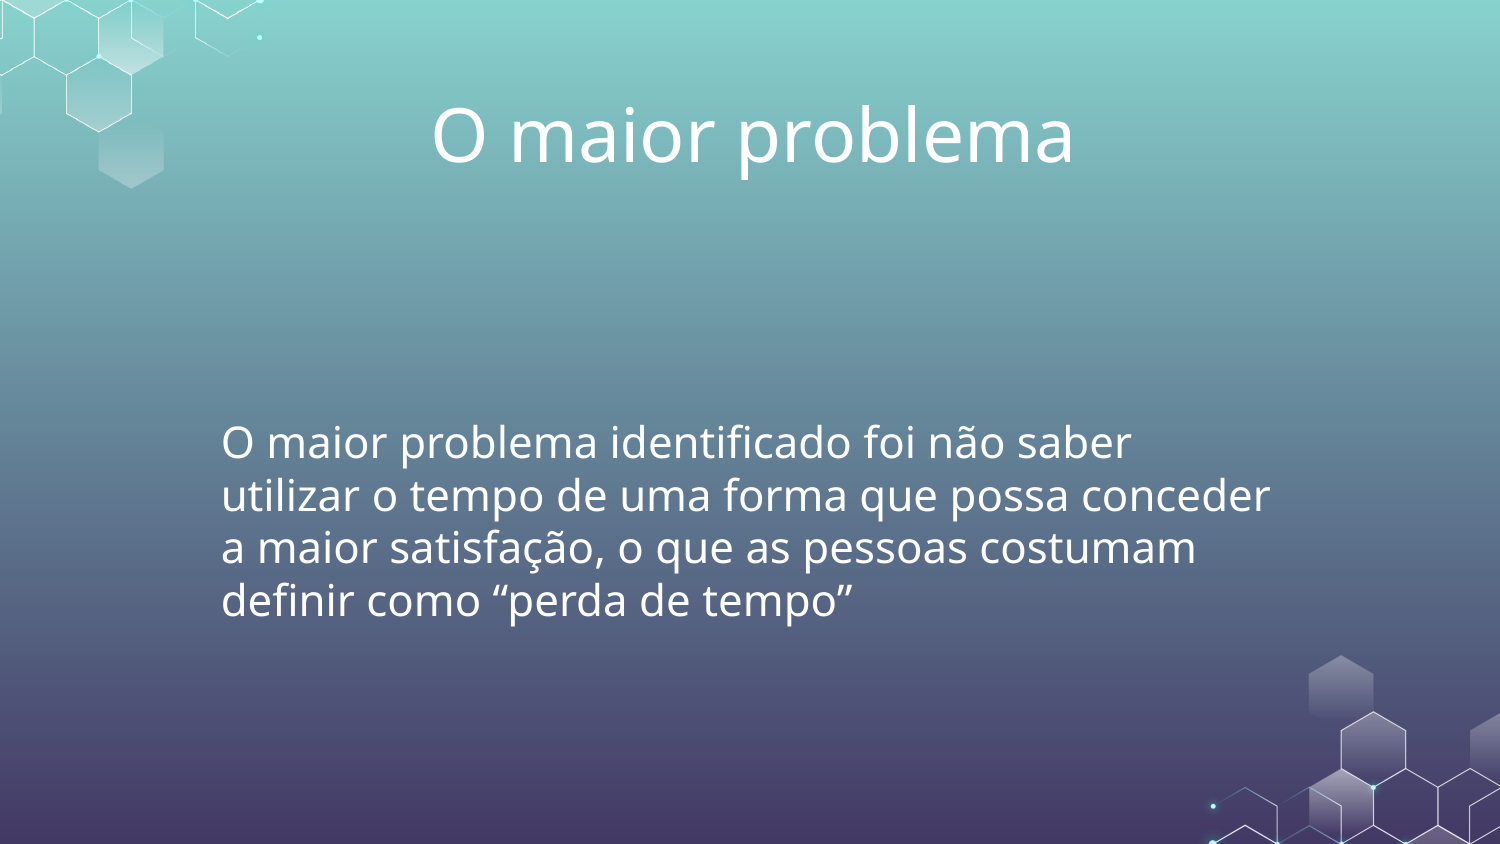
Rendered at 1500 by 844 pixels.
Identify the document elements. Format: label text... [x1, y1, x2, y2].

subtitle O maior problema identificado foi não saber utilizar o tempo de uma forma que possa conceder a maior satisfação, o que as pessoas costumam definir como “perda de tempo” [205, 238, 1295, 771]
picture [1191, 656, 1500, 844]
picture [0, 0, 283, 189]
title O maior problema [82, 72, 1426, 183]
